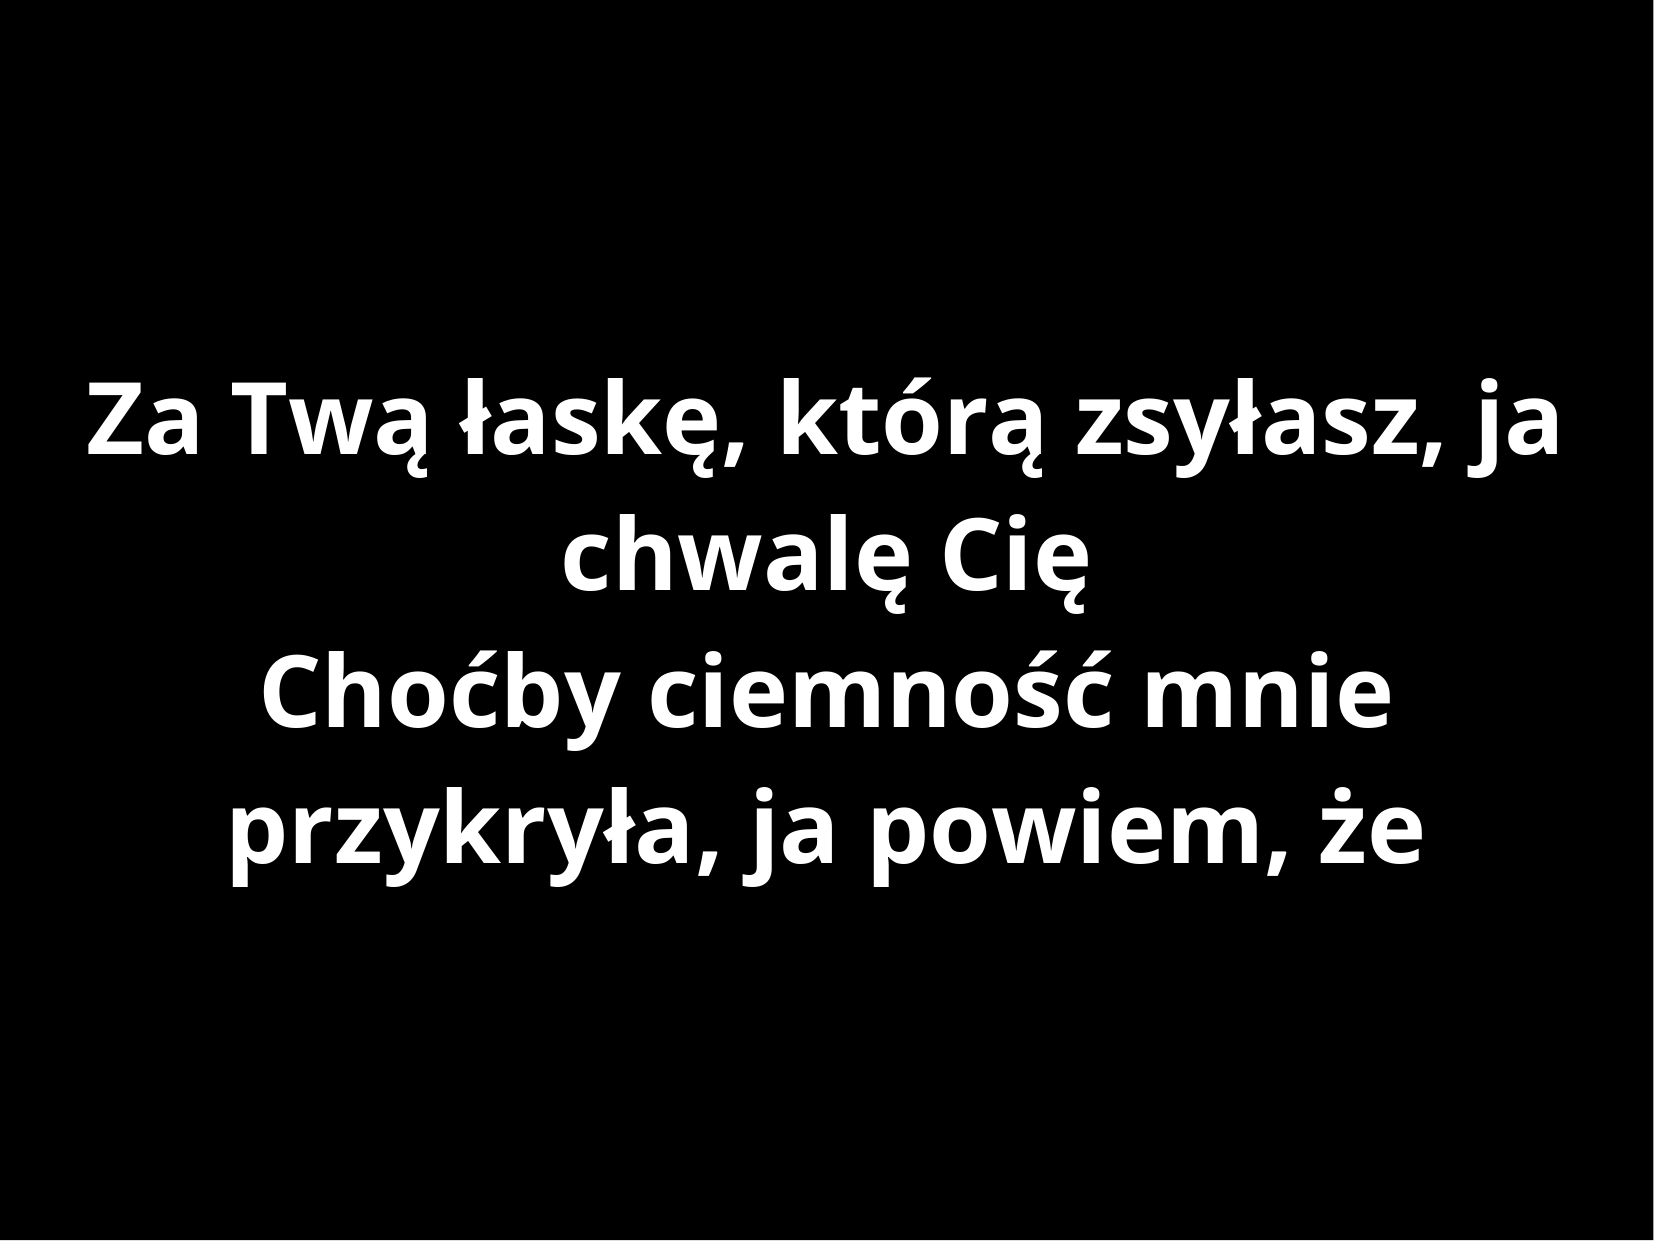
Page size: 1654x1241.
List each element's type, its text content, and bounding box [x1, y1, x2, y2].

title Za Twą łaskę, którą zsyłasz, ja chwalę Cię Choćby ciemność mnie przykryła, ja powiem, że [0, 0, 1654, 1241]
